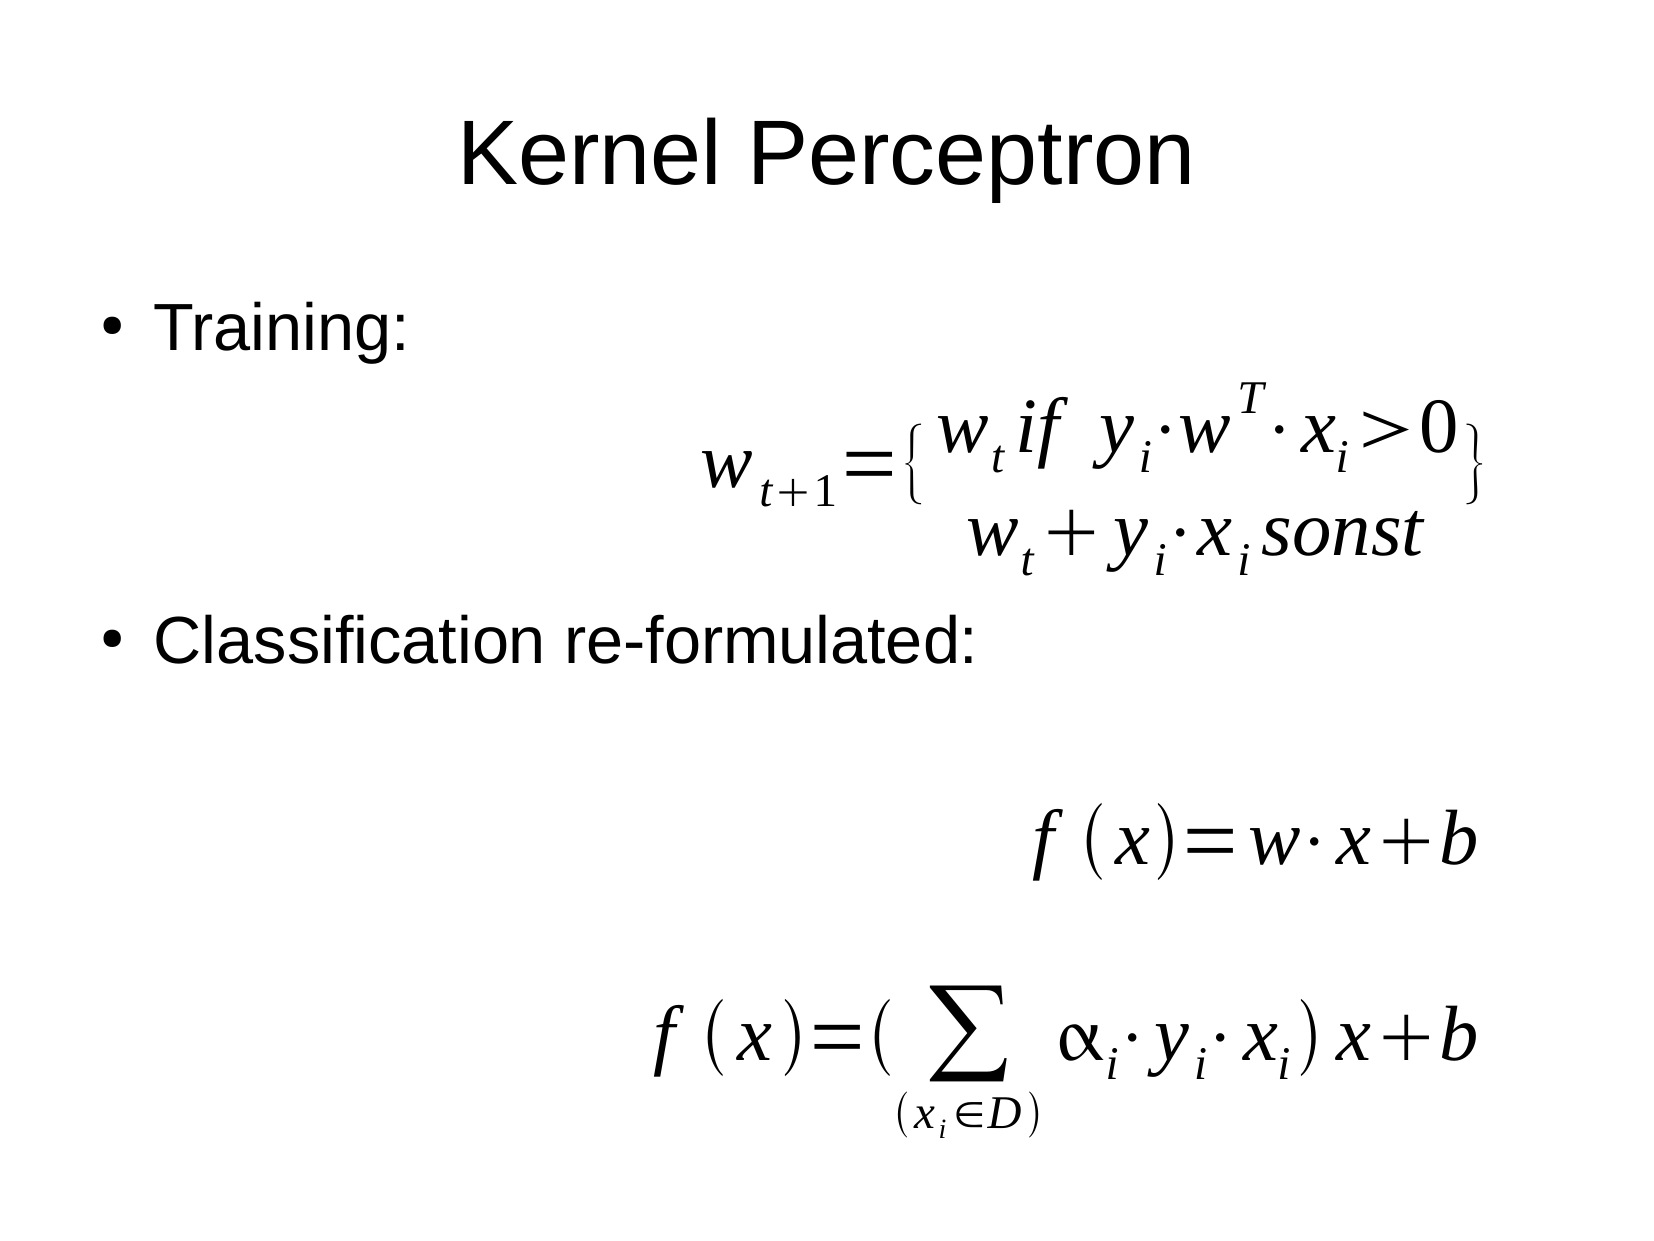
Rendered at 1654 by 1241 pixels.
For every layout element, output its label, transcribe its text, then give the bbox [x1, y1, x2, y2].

title Kernel Perceptron [82, 56, 1571, 250]
list Training: Classification re-formulated: [82, 290, 1571, 1109]
chart [619, 795, 1498, 1146]
chart [680, 374, 1514, 586]
